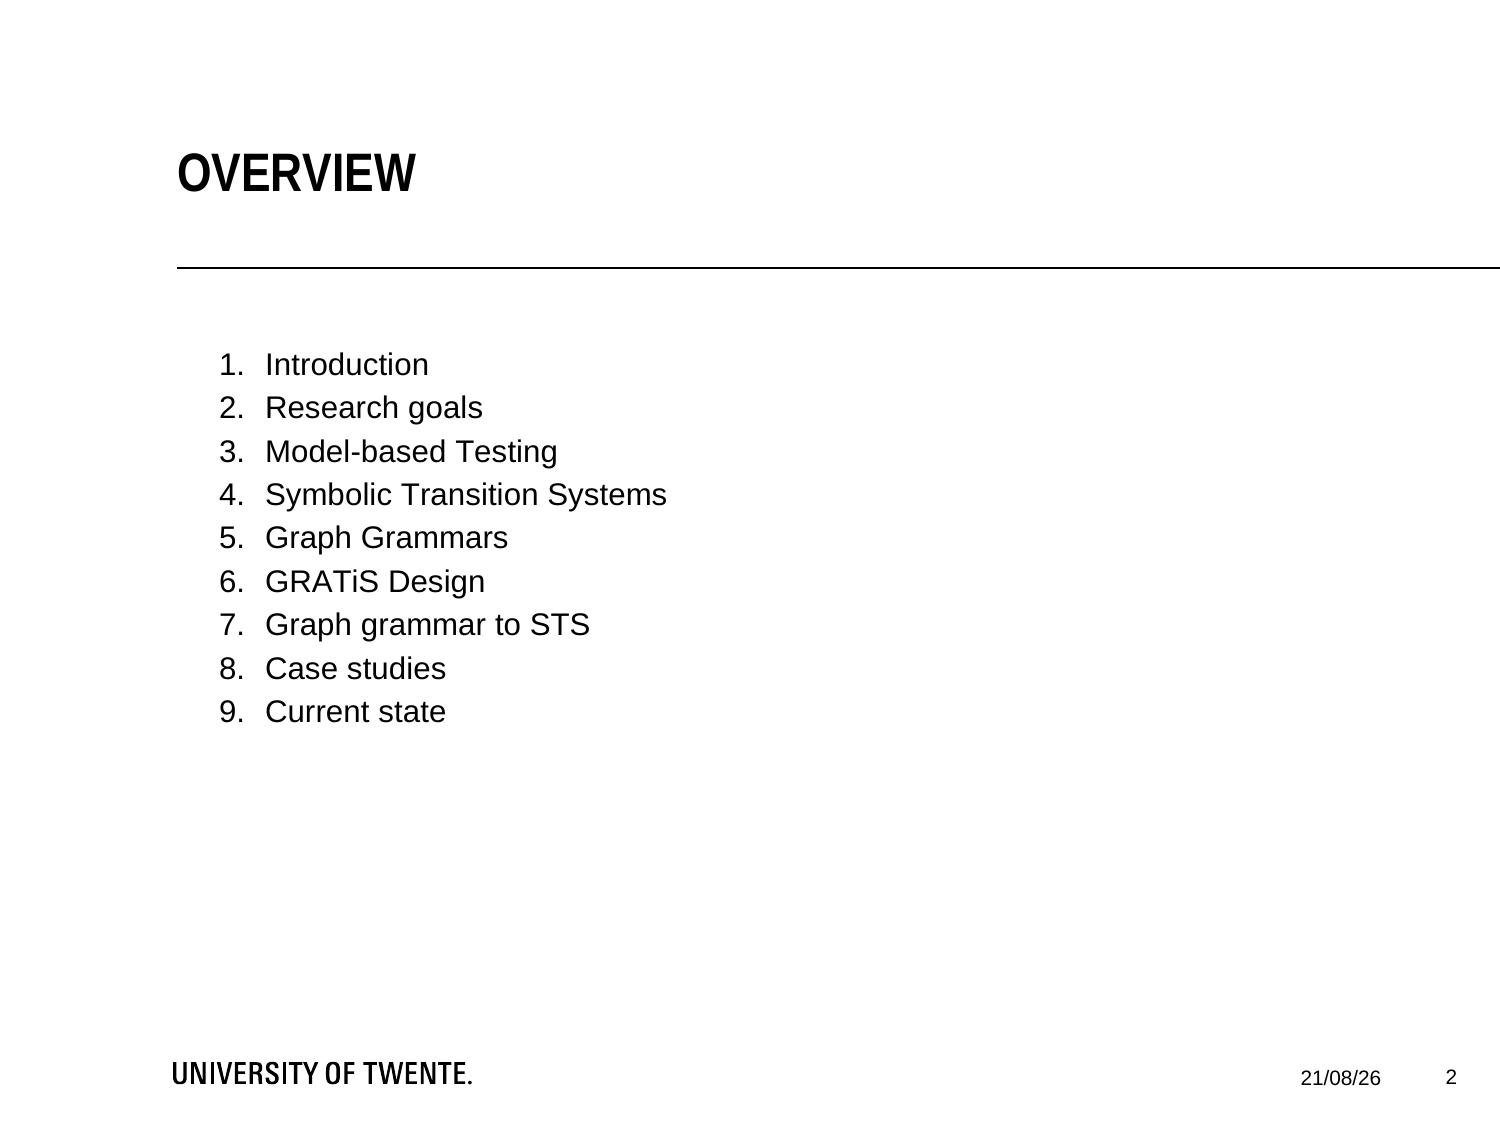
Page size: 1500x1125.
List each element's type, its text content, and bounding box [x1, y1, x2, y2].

text_box 21/05/12 [1242, 1050, 1395, 1125]
text_box <number> [1395, 1049, 1458, 1125]
list Introduction Research goals Model-based Testing Symbolic Transition Systems Graph Grammars GRATiS Design Graph grammar to STS Case studies Current state [177, 336, 1457, 854]
title OVERVIEW [177, 59, 1458, 248]
